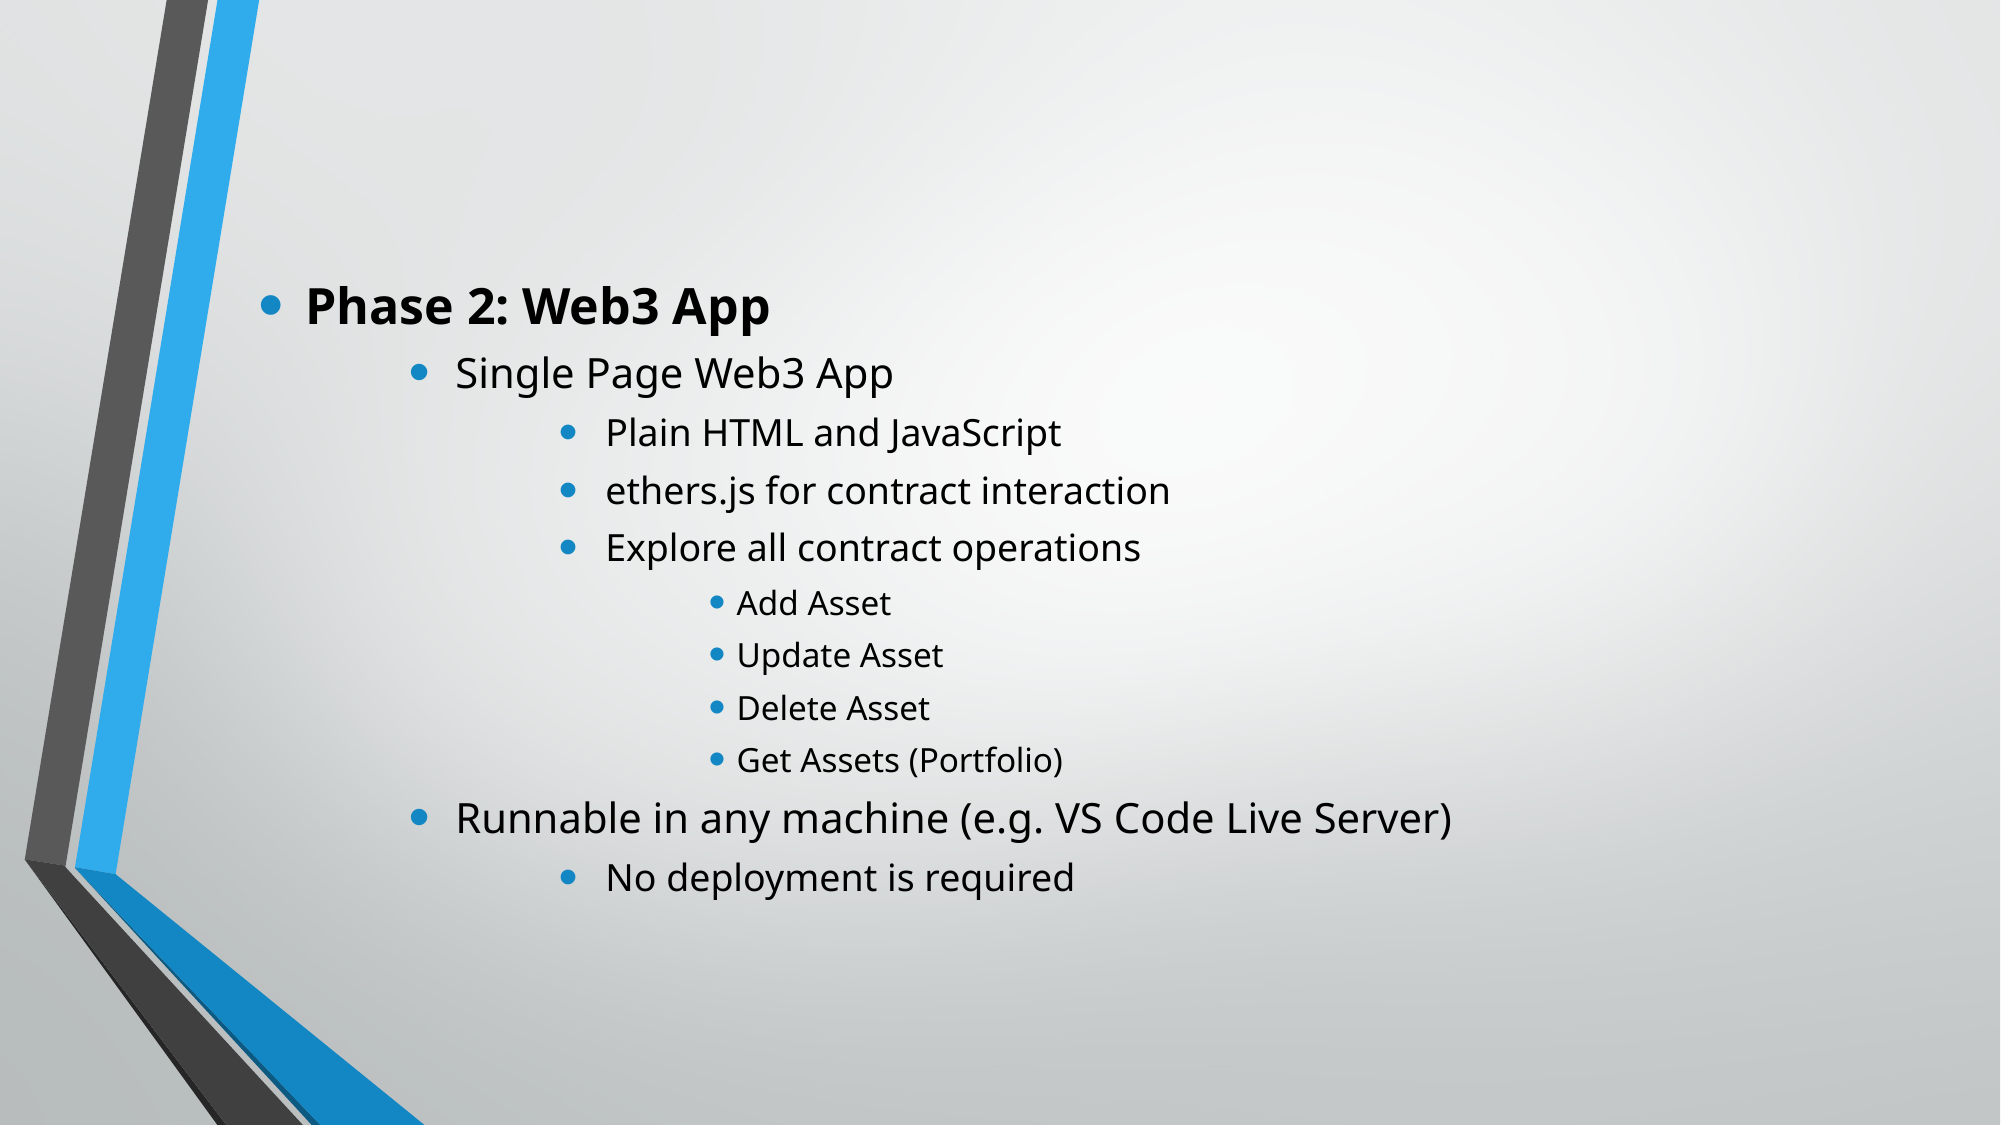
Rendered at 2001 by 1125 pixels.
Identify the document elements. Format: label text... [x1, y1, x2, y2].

list Phase 2: Web3 App Single Page Web3 App Plain HTML and JavaScript ethers.js for contract interaction Explore all contract operations Add Asset Update Asset Delete Asset Get Assets (Portfolio) Runnable in any machine (e.g. VS Code Live Server) No deployment is required [243, 198, 1887, 1038]
